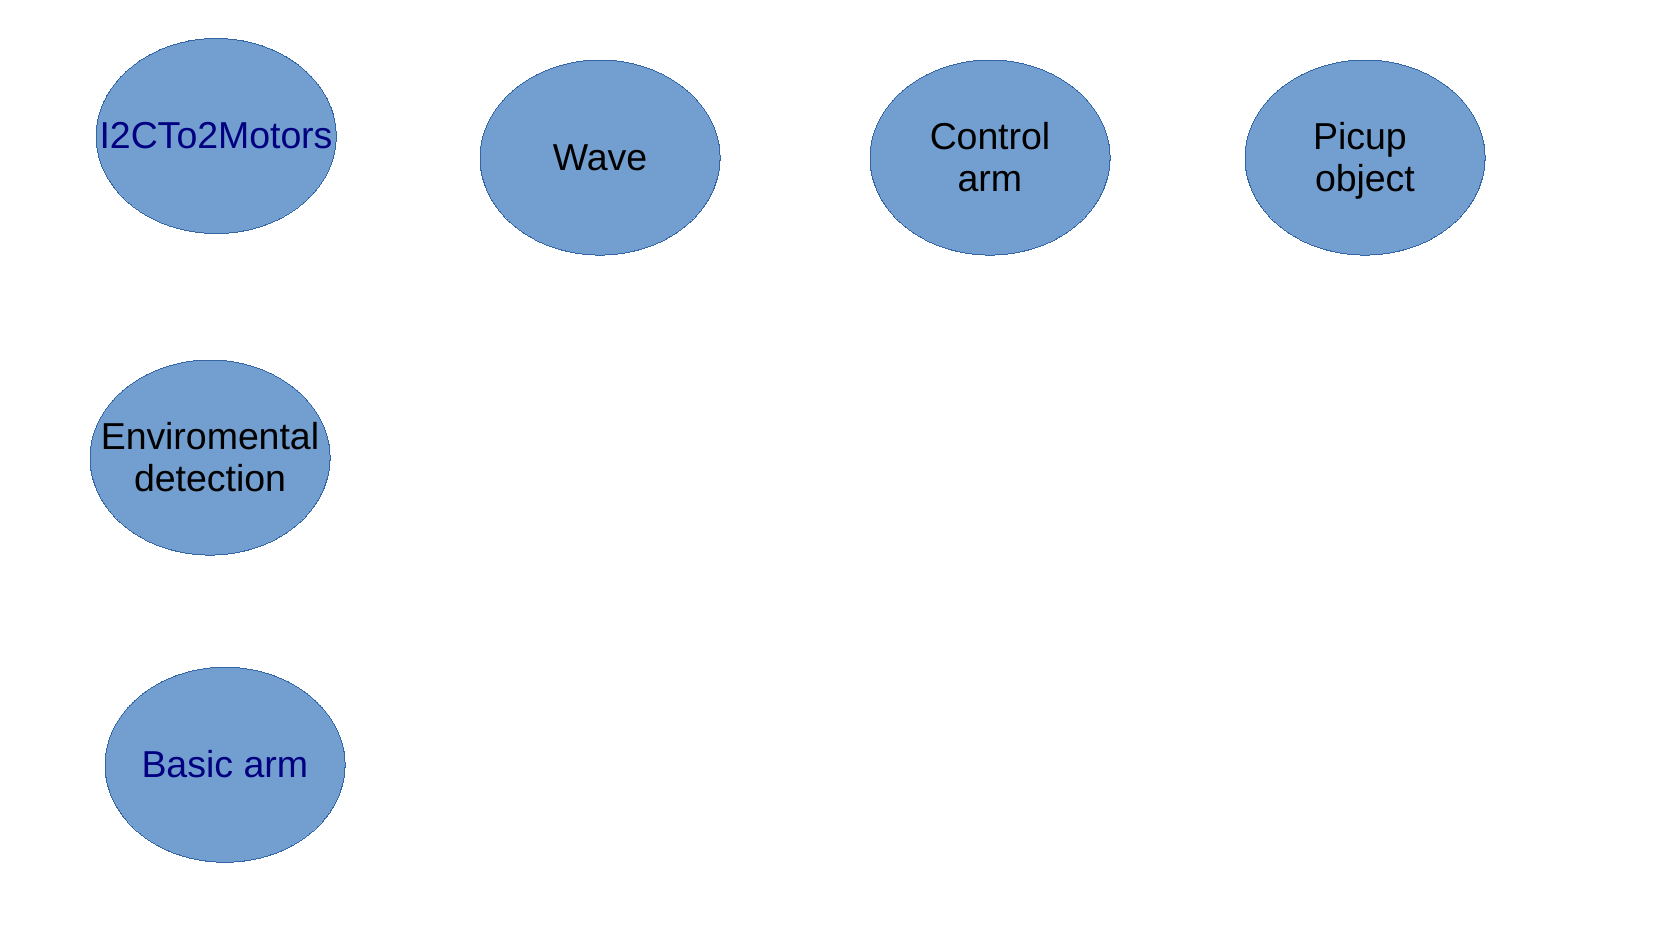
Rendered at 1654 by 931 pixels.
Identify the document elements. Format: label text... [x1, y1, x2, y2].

text_box I2CTo2Motors [96, 38, 337, 234]
text_box Wave [480, 60, 721, 256]
text_box Control arm [870, 60, 1111, 256]
text_box Enviromental detection [90, 360, 331, 556]
text_box Basic arm [105, 667, 346, 863]
text_box Picup object [1245, 60, 1486, 256]
